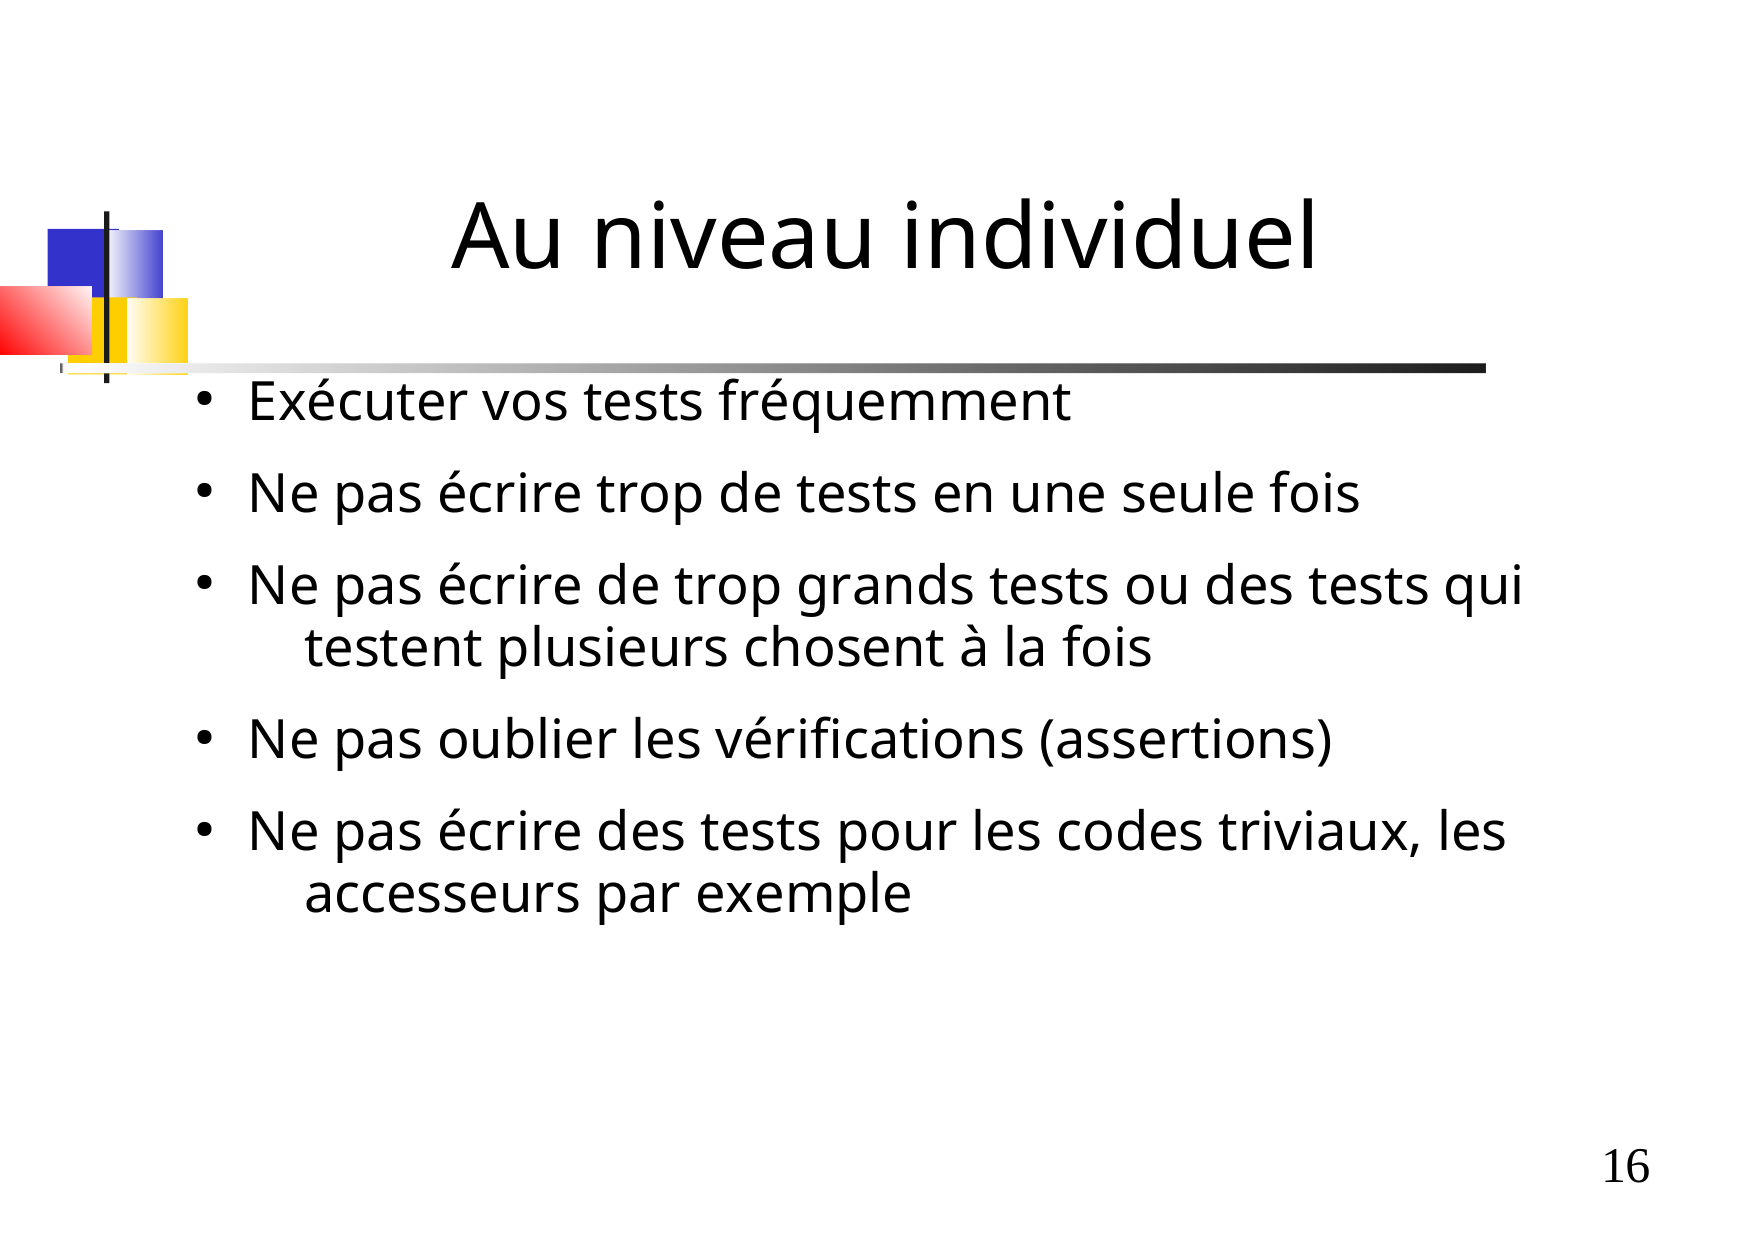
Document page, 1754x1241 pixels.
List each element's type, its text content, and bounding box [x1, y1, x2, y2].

title Au niveau individuel [179, 183, 1564, 406]
list Exécuter vos tests fréquemment Ne pas écrire trop de tests en une seule fois Ne pas écrire de trop grands tests ou des tests qui testent plusieurs chosent à la fois Ne pas oublier les vérifications (assertions) Ne pas écrire des tests pour les codes triviaux, les accesseurs par exemple [177, 365, 1563, 1075]
slide_number 16 [1569, 1135, 1660, 1241]
picture [60, 229, 179, 384]
picture [0, 285, 92, 355]
